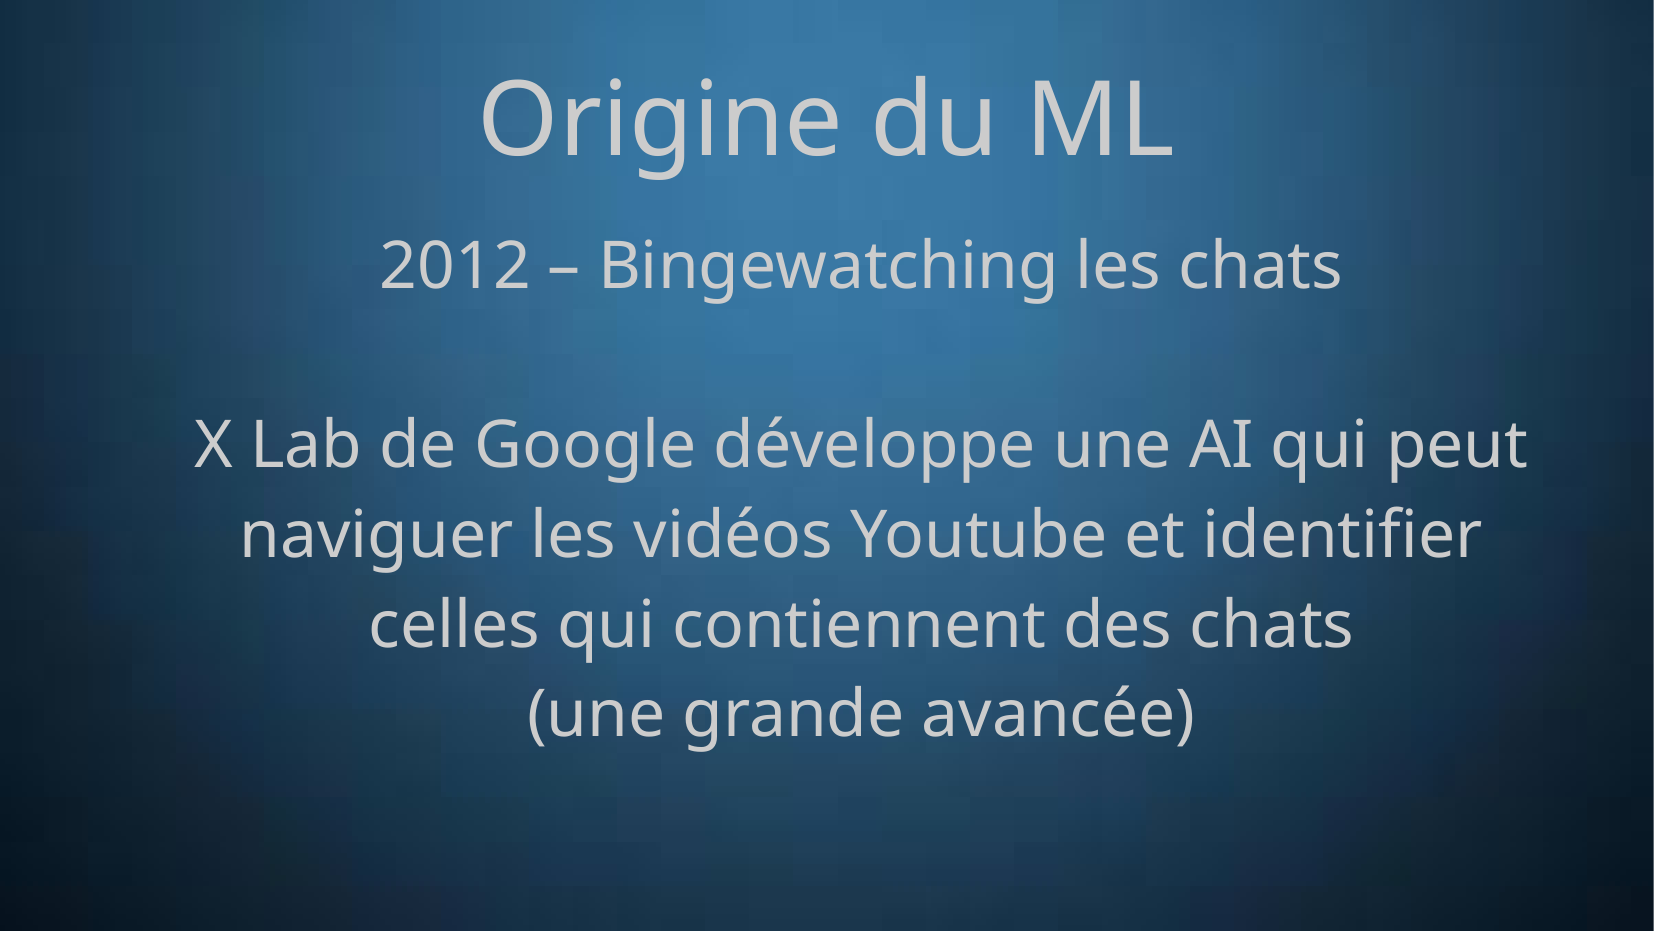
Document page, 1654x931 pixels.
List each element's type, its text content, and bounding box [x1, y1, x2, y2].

list 2012 – Bingewatching les chats X Lab de Google développe une AI qui peut naviguer les vidéos Youtube et identifier celles qui contiennent des chats (une grande avancée) [82, 217, 1571, 758]
picture [0, 0, 1654, 931]
title Origine du ML [82, 37, 1571, 193]
